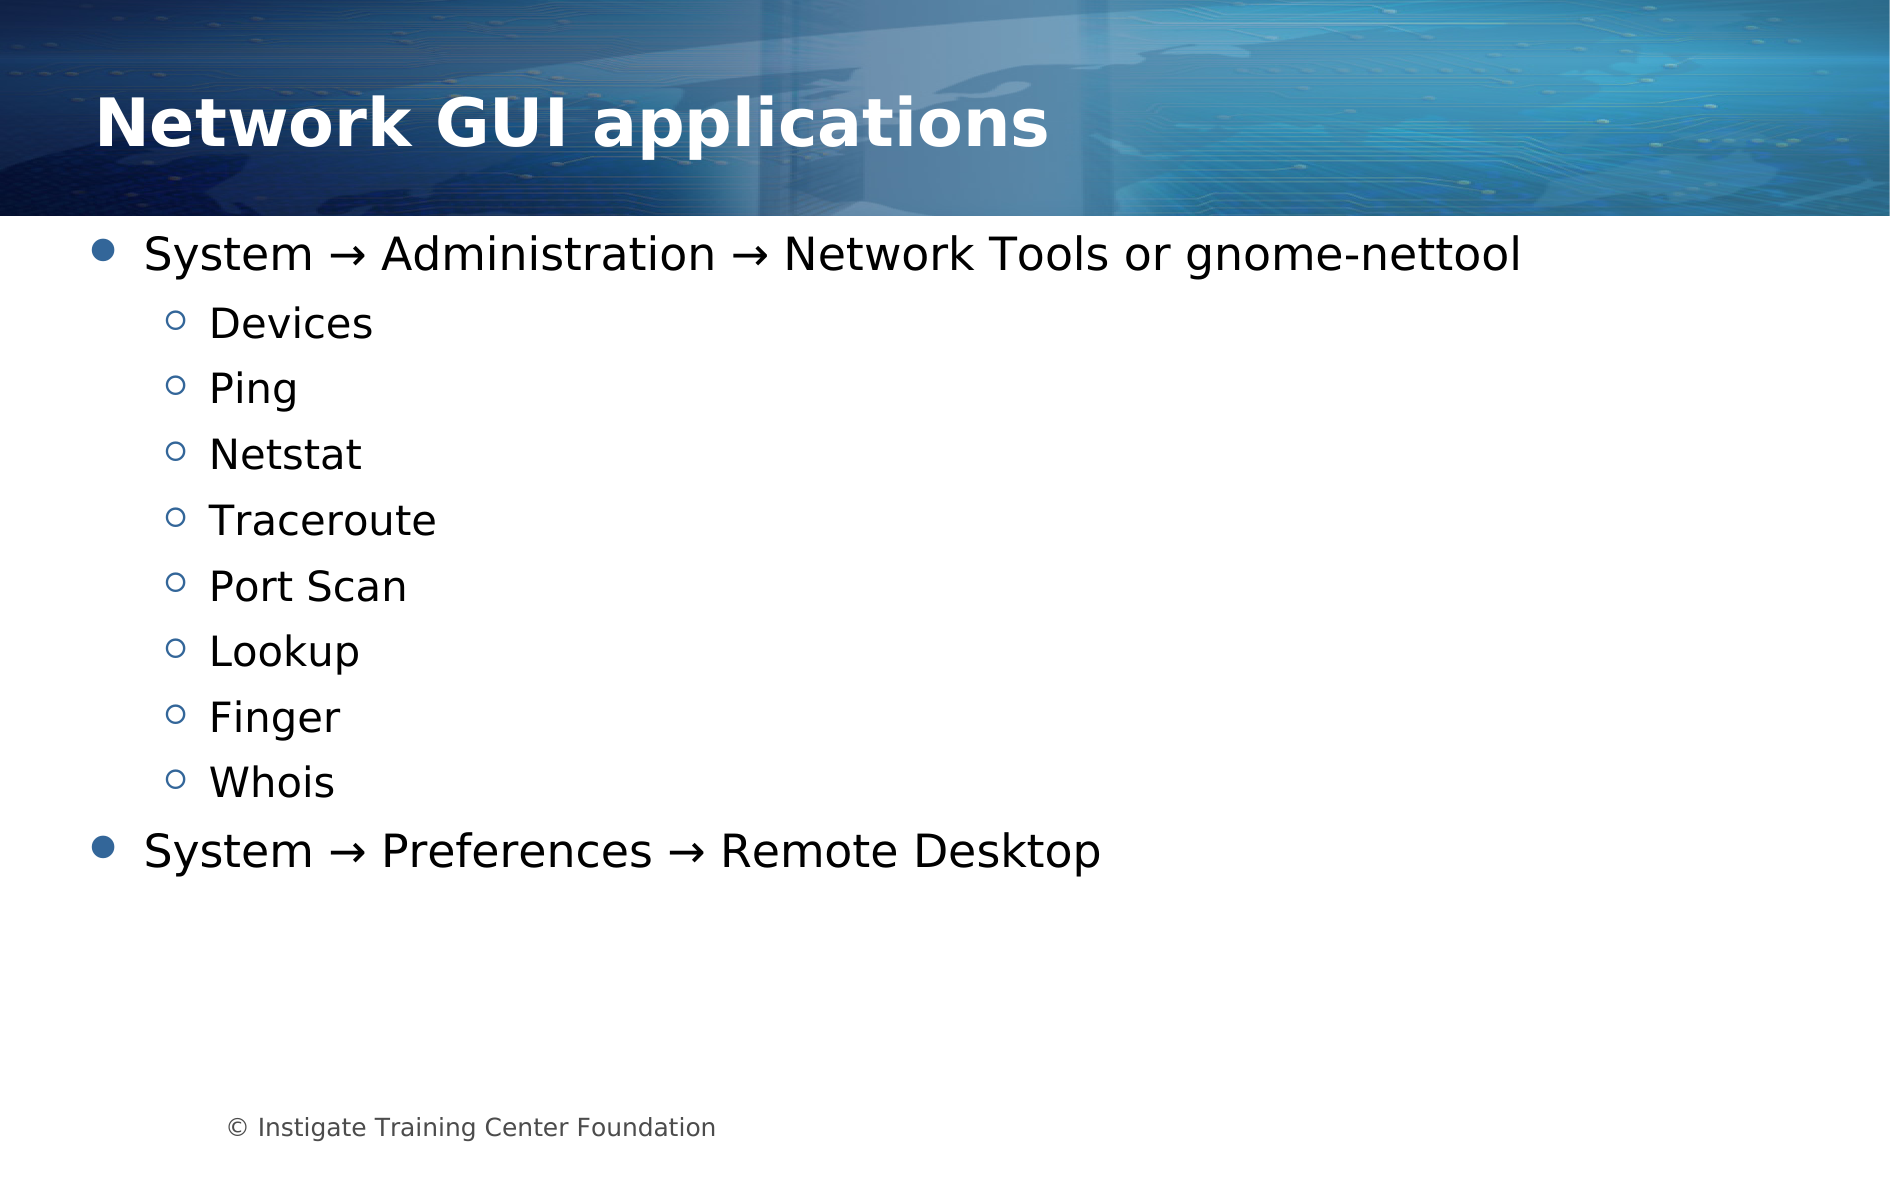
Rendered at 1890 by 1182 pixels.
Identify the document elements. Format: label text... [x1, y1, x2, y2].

title Network GUI applications [94, 47, 1793, 217]
list System → Administration → Network Tools or gnome-nettool Devices Ping Netstat Traceroute Port Scan Lookup Finger Whois System → Preferences → Remote Desktop [88, 228, 1788, 914]
picture [0, 0, 1890, 216]
